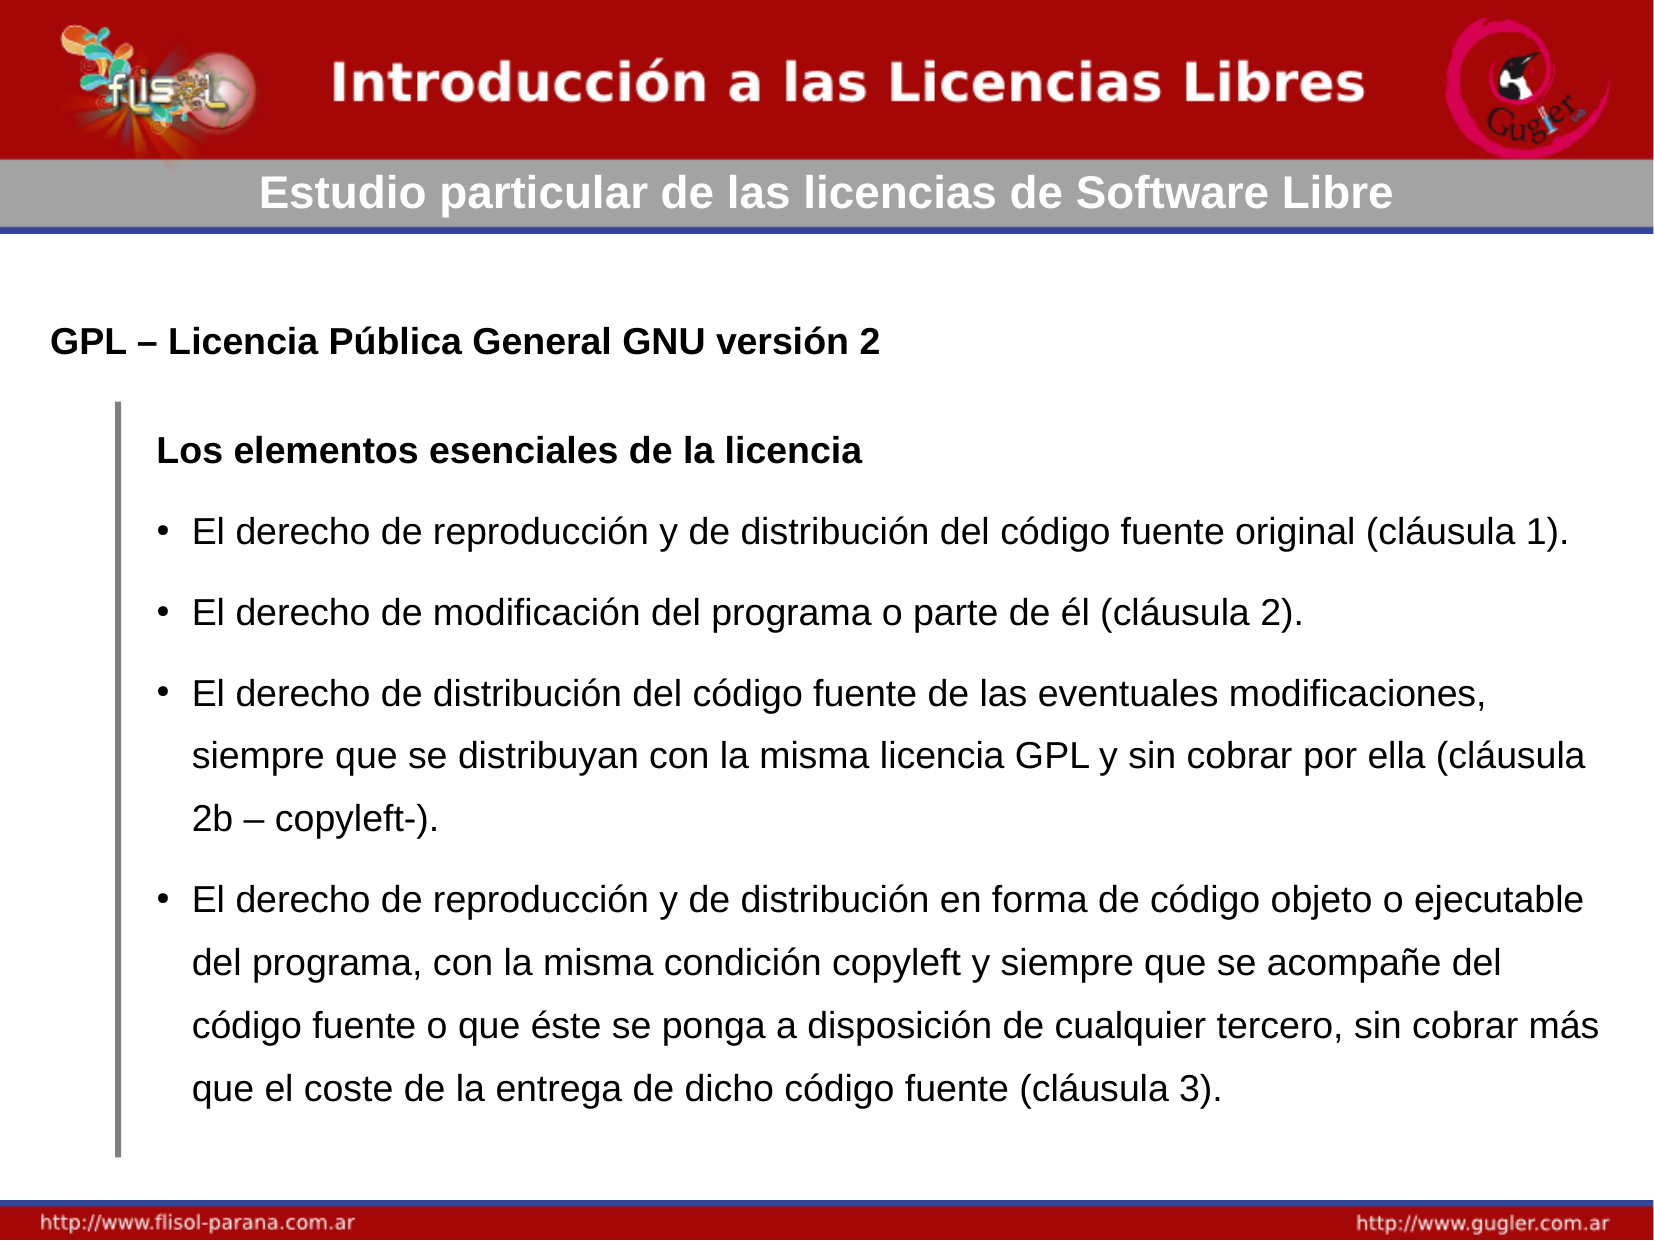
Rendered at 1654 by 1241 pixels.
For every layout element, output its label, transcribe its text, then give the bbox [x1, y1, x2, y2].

picture [0, 1200, 1654, 1241]
picture [0, 0, 1654, 159]
picture [0, 226, 1654, 234]
text_box Estudio particular de las licencias de Software Libre [0, 159, 1654, 226]
text_box GPL – Licencia Pública General GNU versión 2 [35, 312, 1619, 370]
text_box Los elementos esenciales de la licencia El derecho de reproducción y de distribución del código fuente original (cláusula 1). El derecho de modificación del programa o parte de él (cláusula 2). El derecho de distribución del código fuente de las eventuales modificaciones, siempre que se distribuyan con la misma licencia GPL y sin cobrar por ella (cláusula 2b – copyleft-). El derecho de reproducción y de distribución en forma de código objeto o ejecutable del programa, con la misma condición copyleft y siempre que se acompañe del código fuente o que éste se ponga a disposición de cualquier tercero, sin cobrar más que el coste de la entrega de dicho código fuente (cláusula 3). [141, 401, 1630, 1096]
